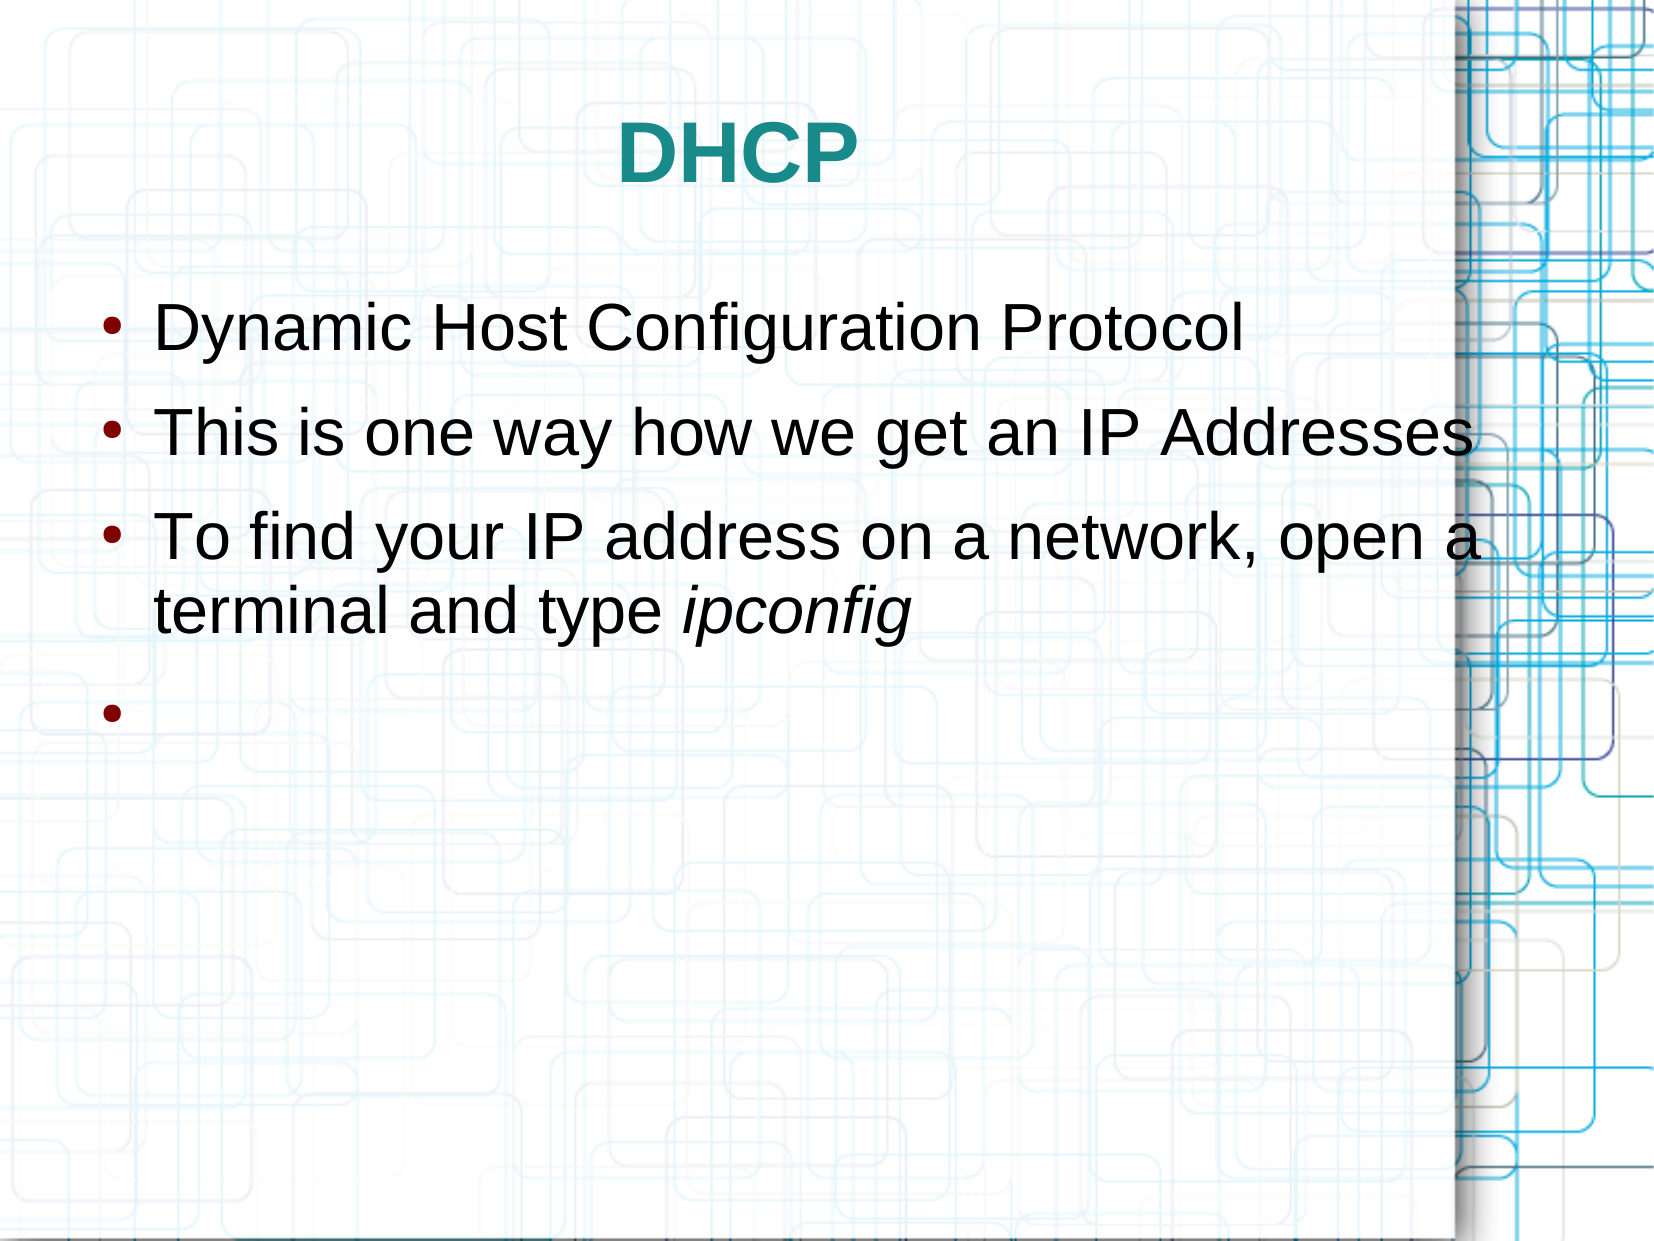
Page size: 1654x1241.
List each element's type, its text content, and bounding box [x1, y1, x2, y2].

picture [0, 0, 1654, 1241]
title DHCP [59, 49, 1418, 257]
list Dynamic Host Configuration Protocol This is one way how we get an IP Addresses To find your IP address on a network, open a terminal and type ipconfig [82, 290, 1538, 1010]
